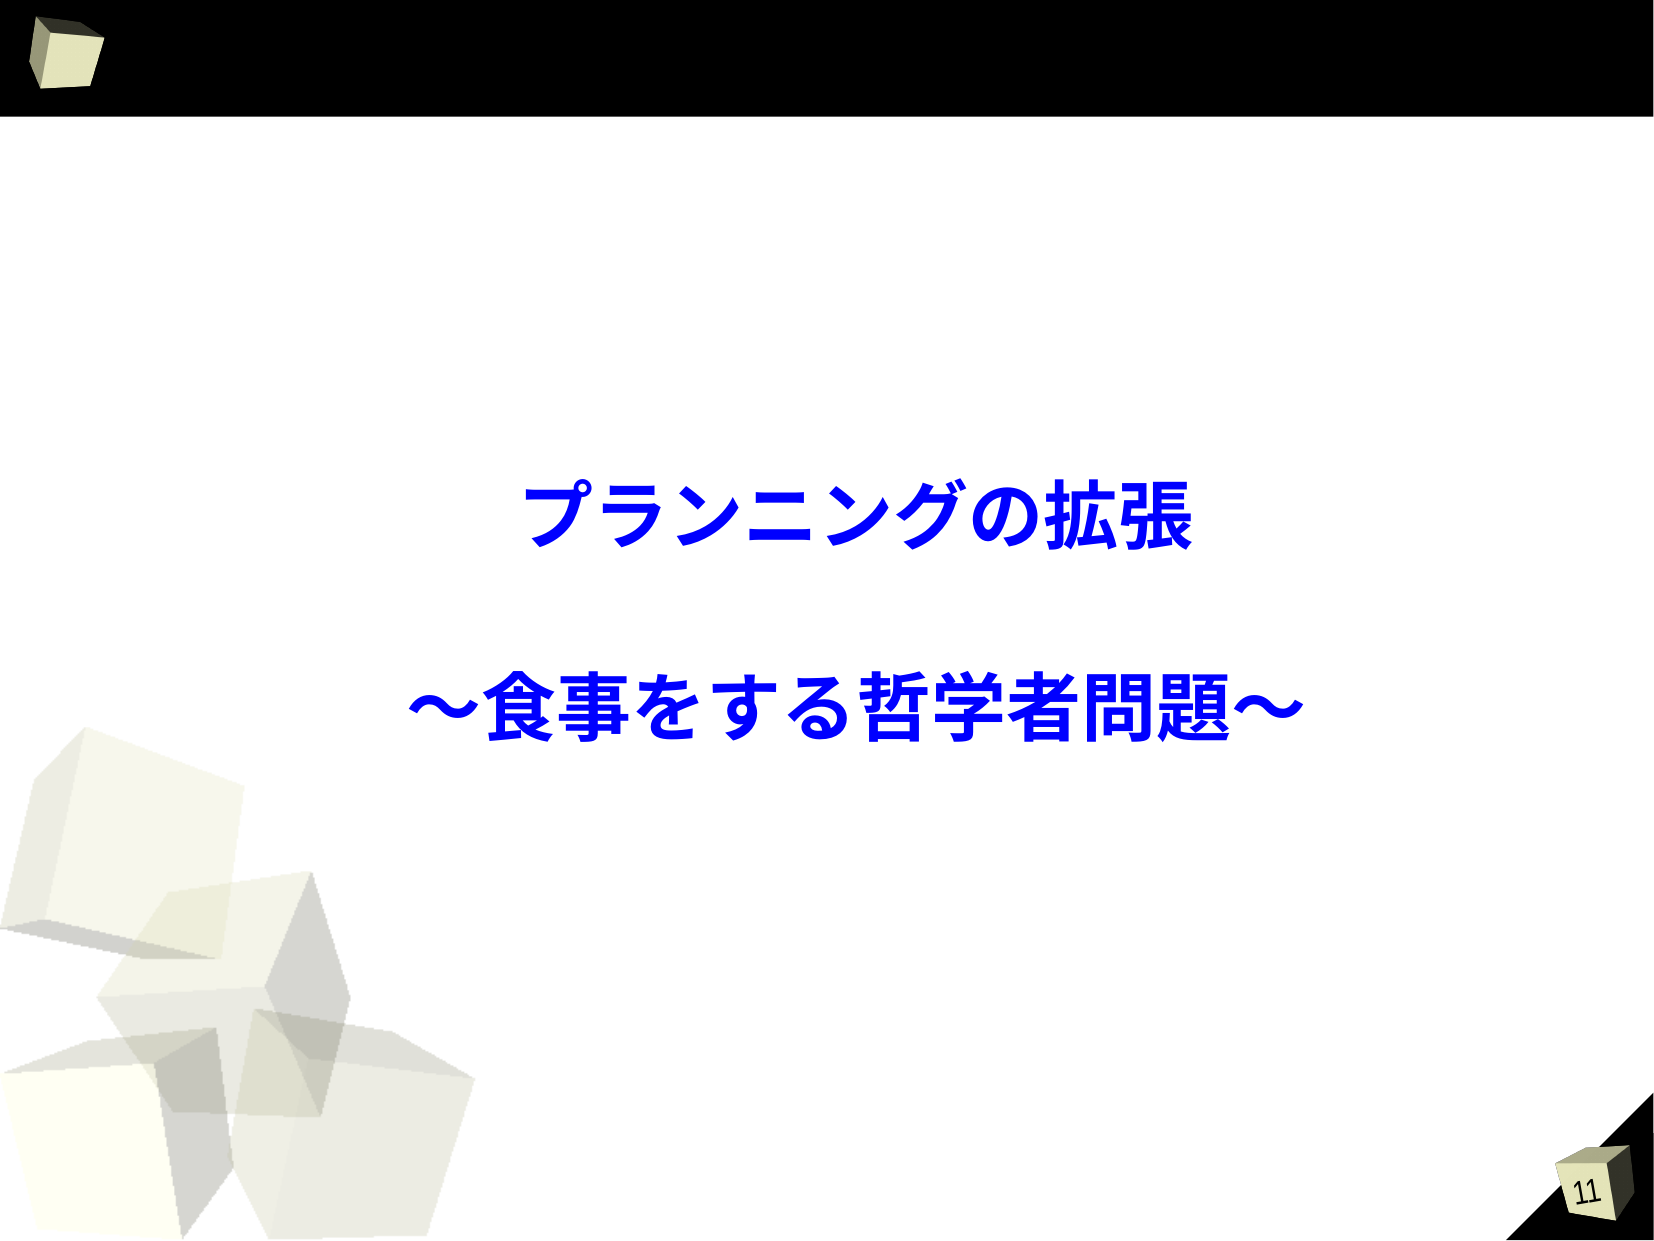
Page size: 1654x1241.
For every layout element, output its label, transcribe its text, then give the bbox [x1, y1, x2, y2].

subtitle プランニングの拡張 〜食事をする哲学者問題〜 [118, 0, 1595, 1214]
picture [0, 726, 477, 1241]
